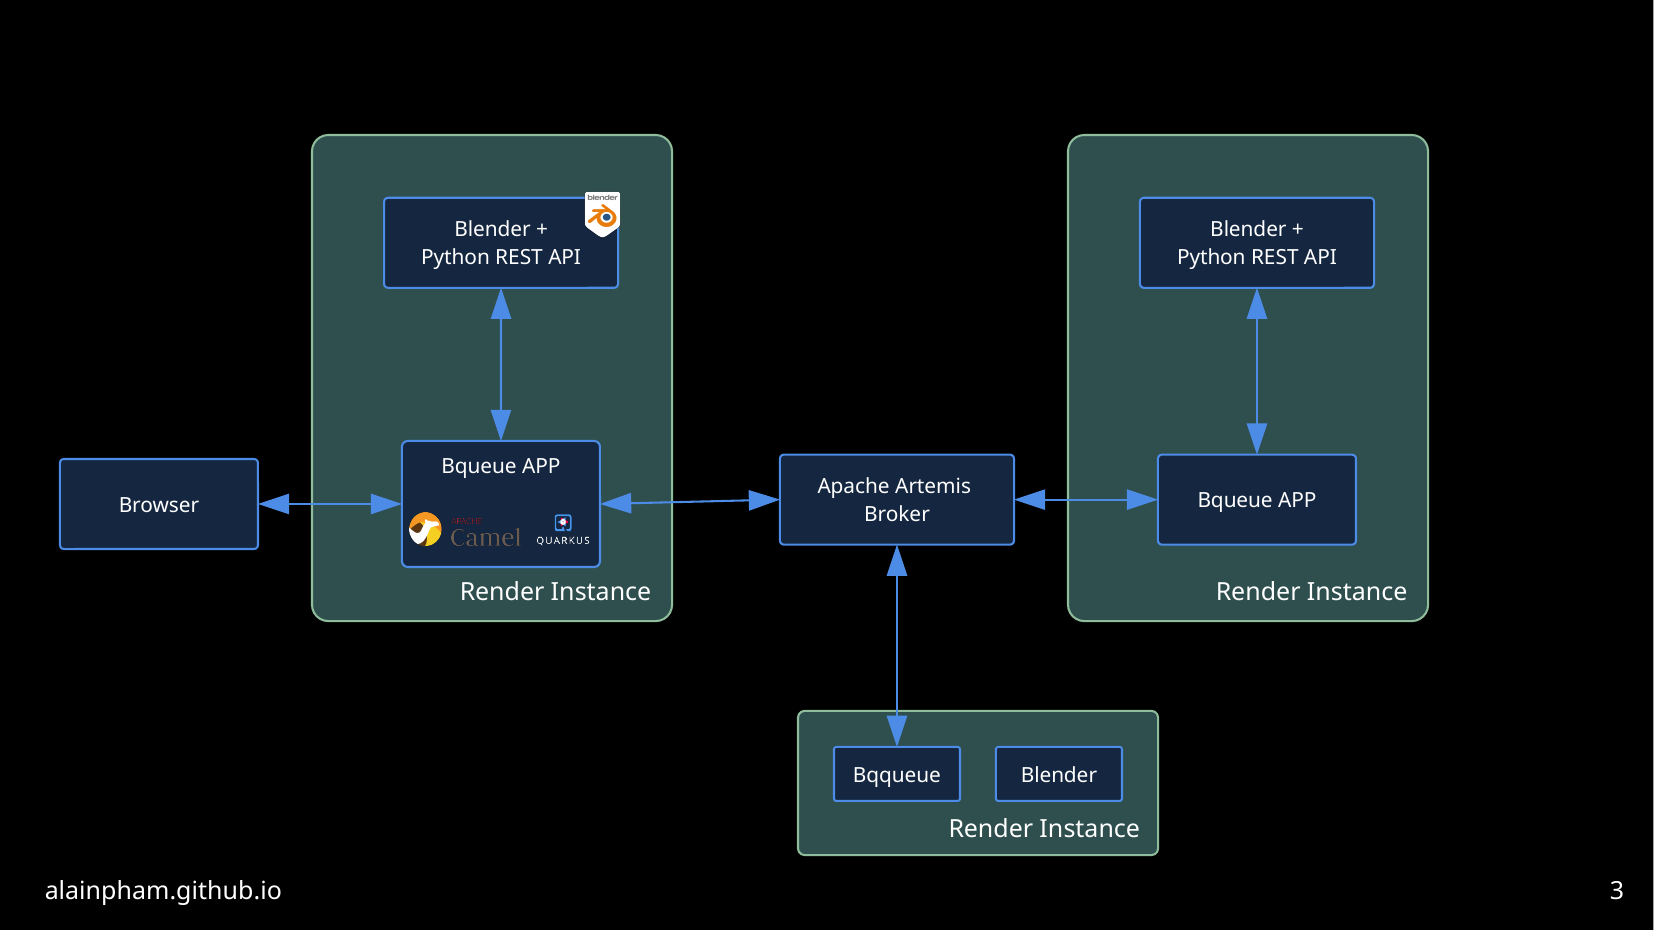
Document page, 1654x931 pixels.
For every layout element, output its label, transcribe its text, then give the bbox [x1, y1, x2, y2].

text_box Render Instance [311, 504, 673, 622]
text_box Apache Artemis Broker [779, 454, 1015, 545]
text_box Bqueue APP [1157, 454, 1357, 545]
picture [409, 512, 521, 546]
text_box Bqueue APP [401, 440, 601, 567]
picture [536, 513, 590, 546]
text_box Render Instance [311, 135, 673, 503]
text_box Render Instance [798, 710, 1159, 856]
text_box Blender + Python REST API [1139, 197, 1375, 288]
picture [581, 188, 624, 244]
text_box Blender [995, 746, 1122, 801]
text_box Blender + Python REST API [384, 197, 619, 288]
text_box Render Instance [1068, 135, 1429, 622]
text_box Browser [59, 458, 259, 550]
text_box Bqqueue [833, 746, 961, 801]
